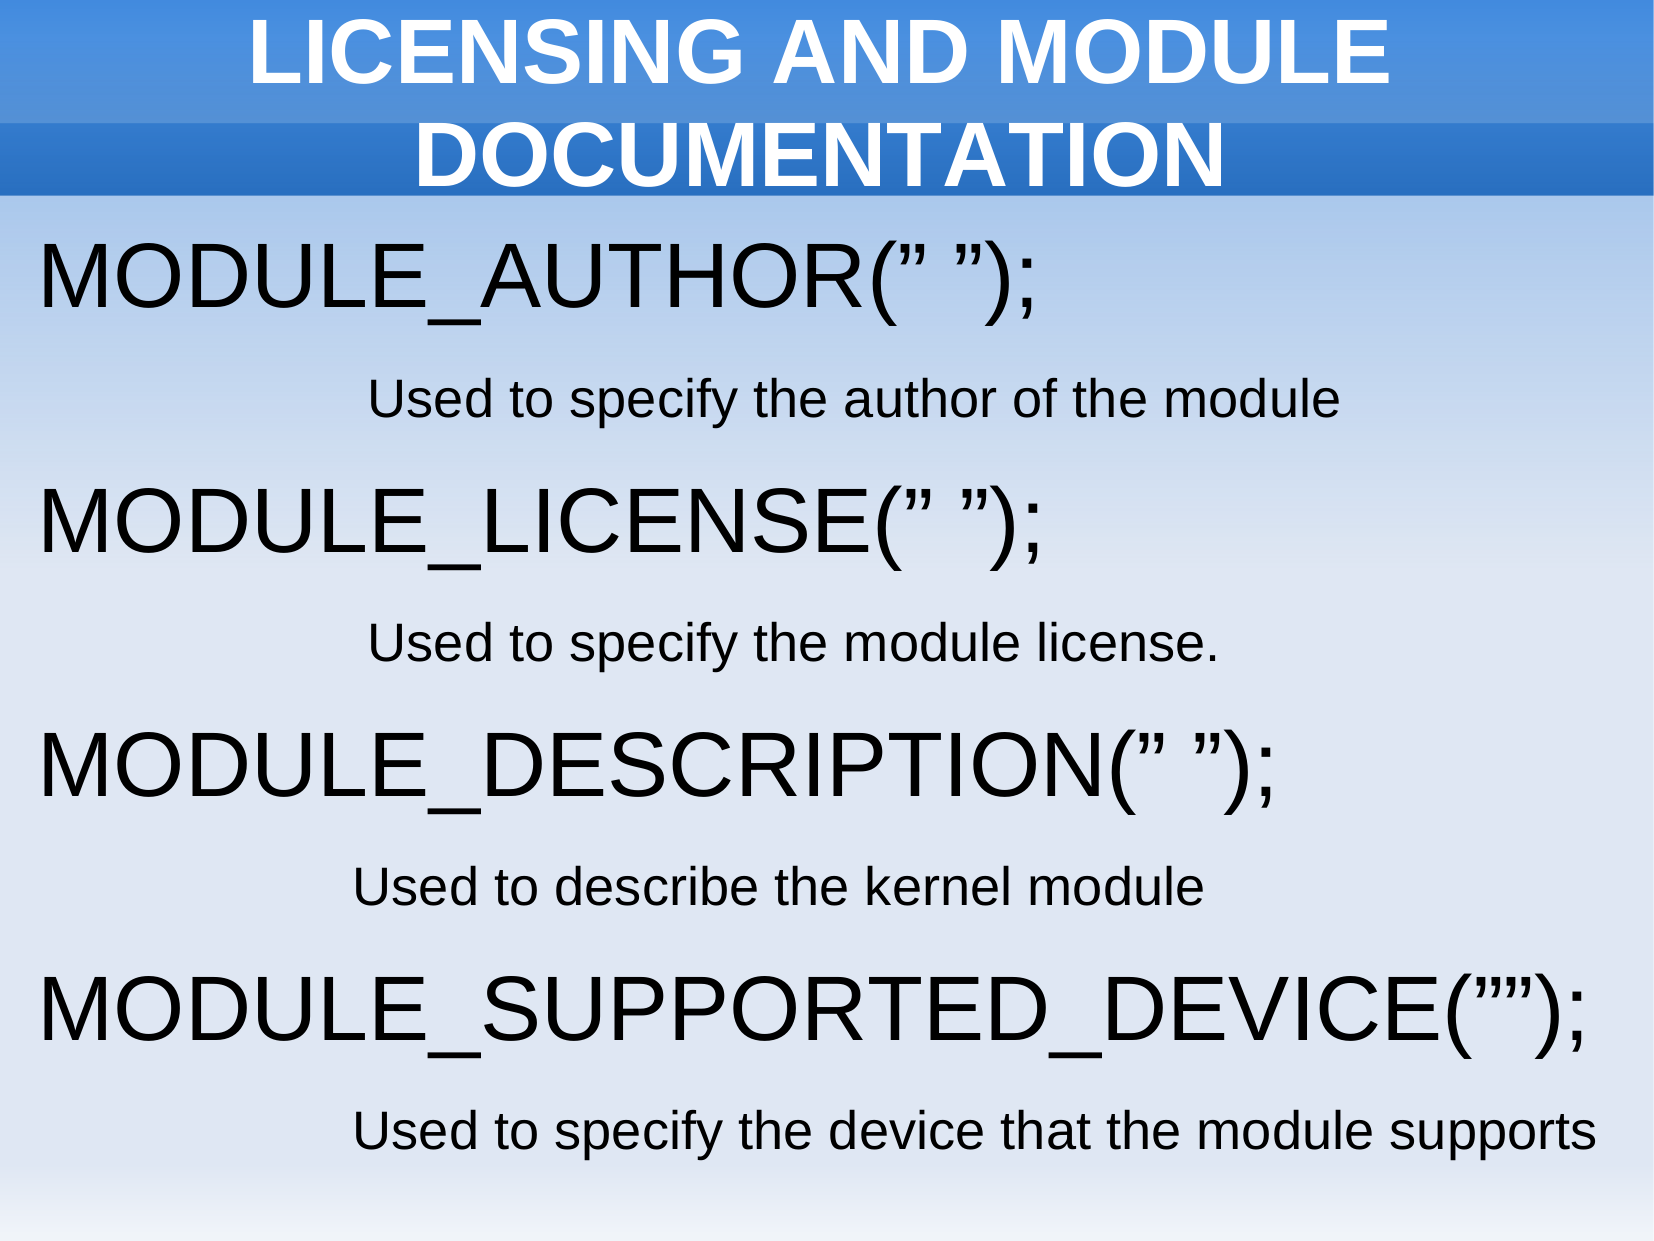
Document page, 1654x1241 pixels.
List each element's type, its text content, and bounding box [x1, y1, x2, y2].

list MODULE_AUTHOR(” ”); Used to specify the author of the module MODULE_LICENSE(” ”); Used to specify the module license. MODULE_DESCRIPTION(” ”); Used to describe the kernel module MODULE_SUPPORTED_DEVICE(””); Used to specify the device that the module supports [37, 225, 1613, 1241]
title LICENSING AND MODULE DOCUMENTATION [76, 1, 1565, 207]
picture [0, 0, 1654, 1241]
